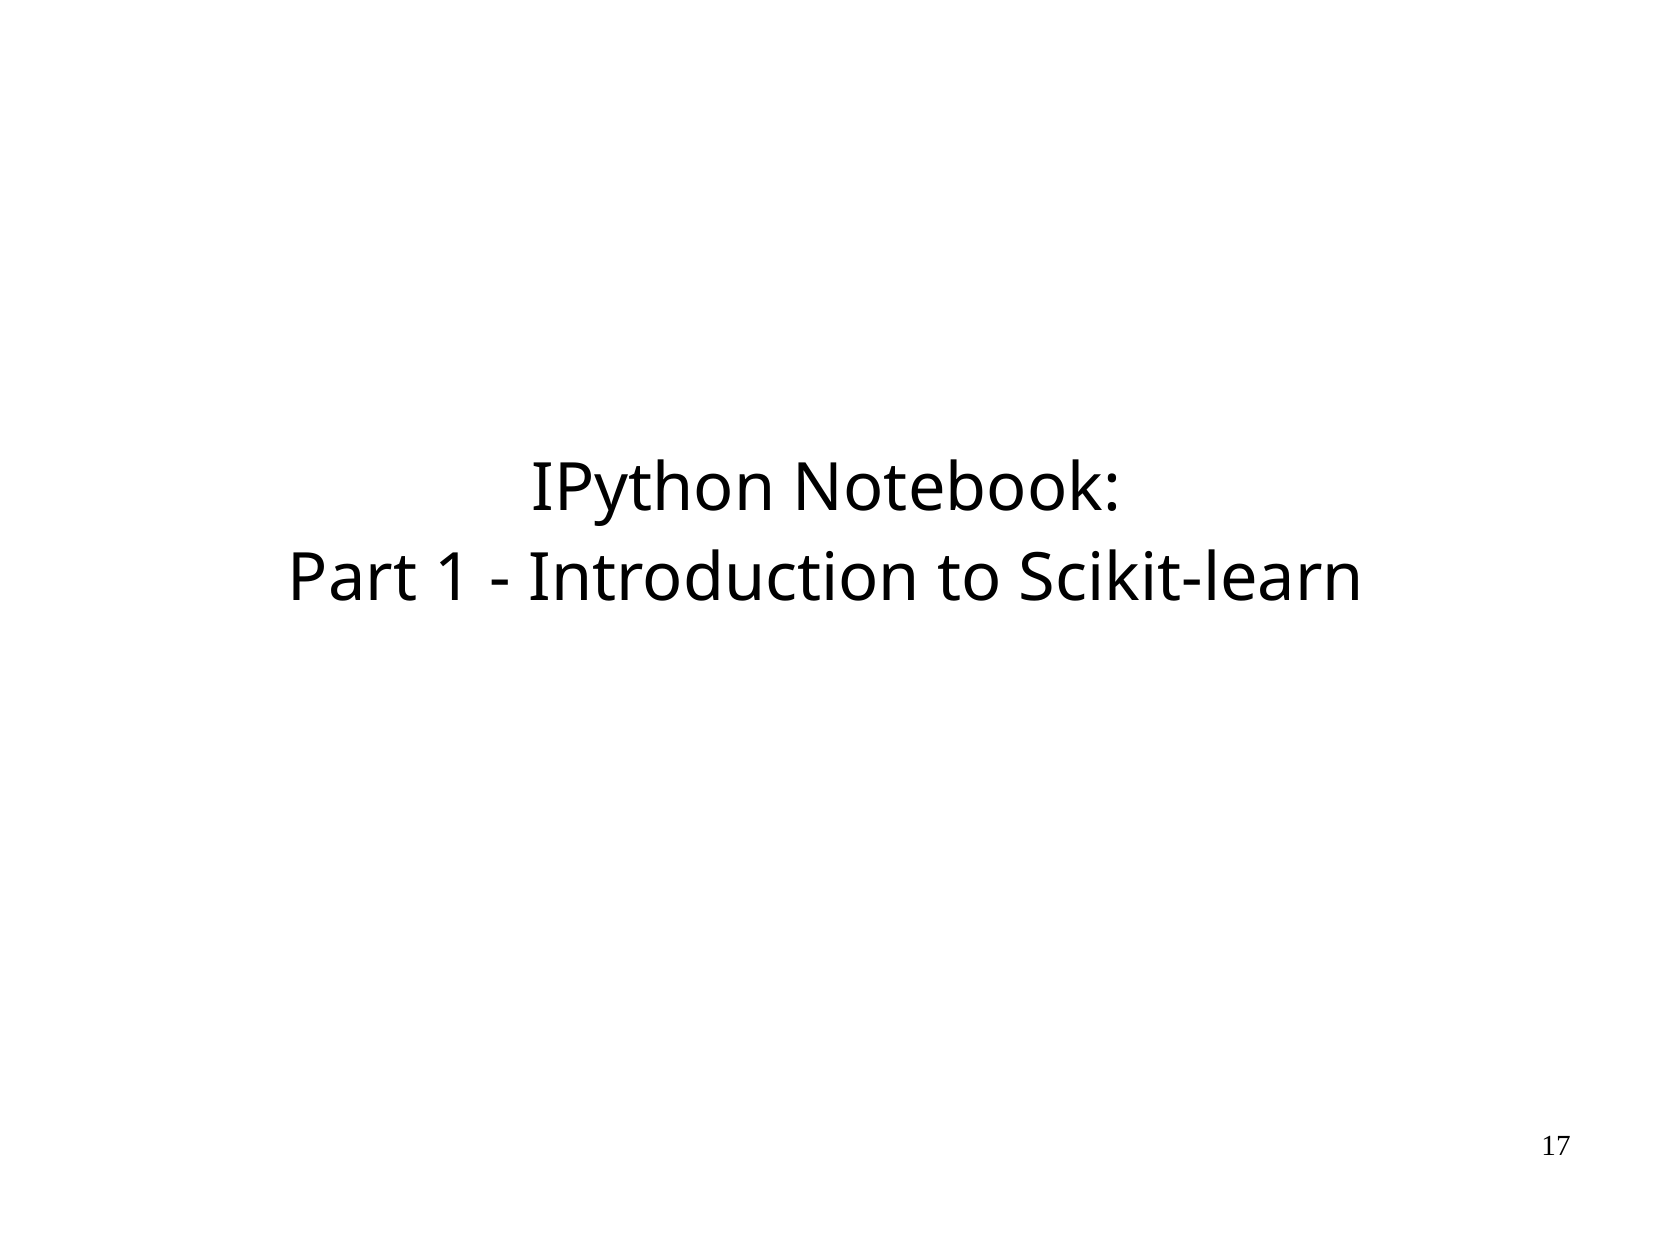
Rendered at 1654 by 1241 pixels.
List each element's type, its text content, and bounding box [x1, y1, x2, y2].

subtitle IPython Notebook: Part 1 - Introduction to Scikit-learn [82, 49, 1571, 1010]
